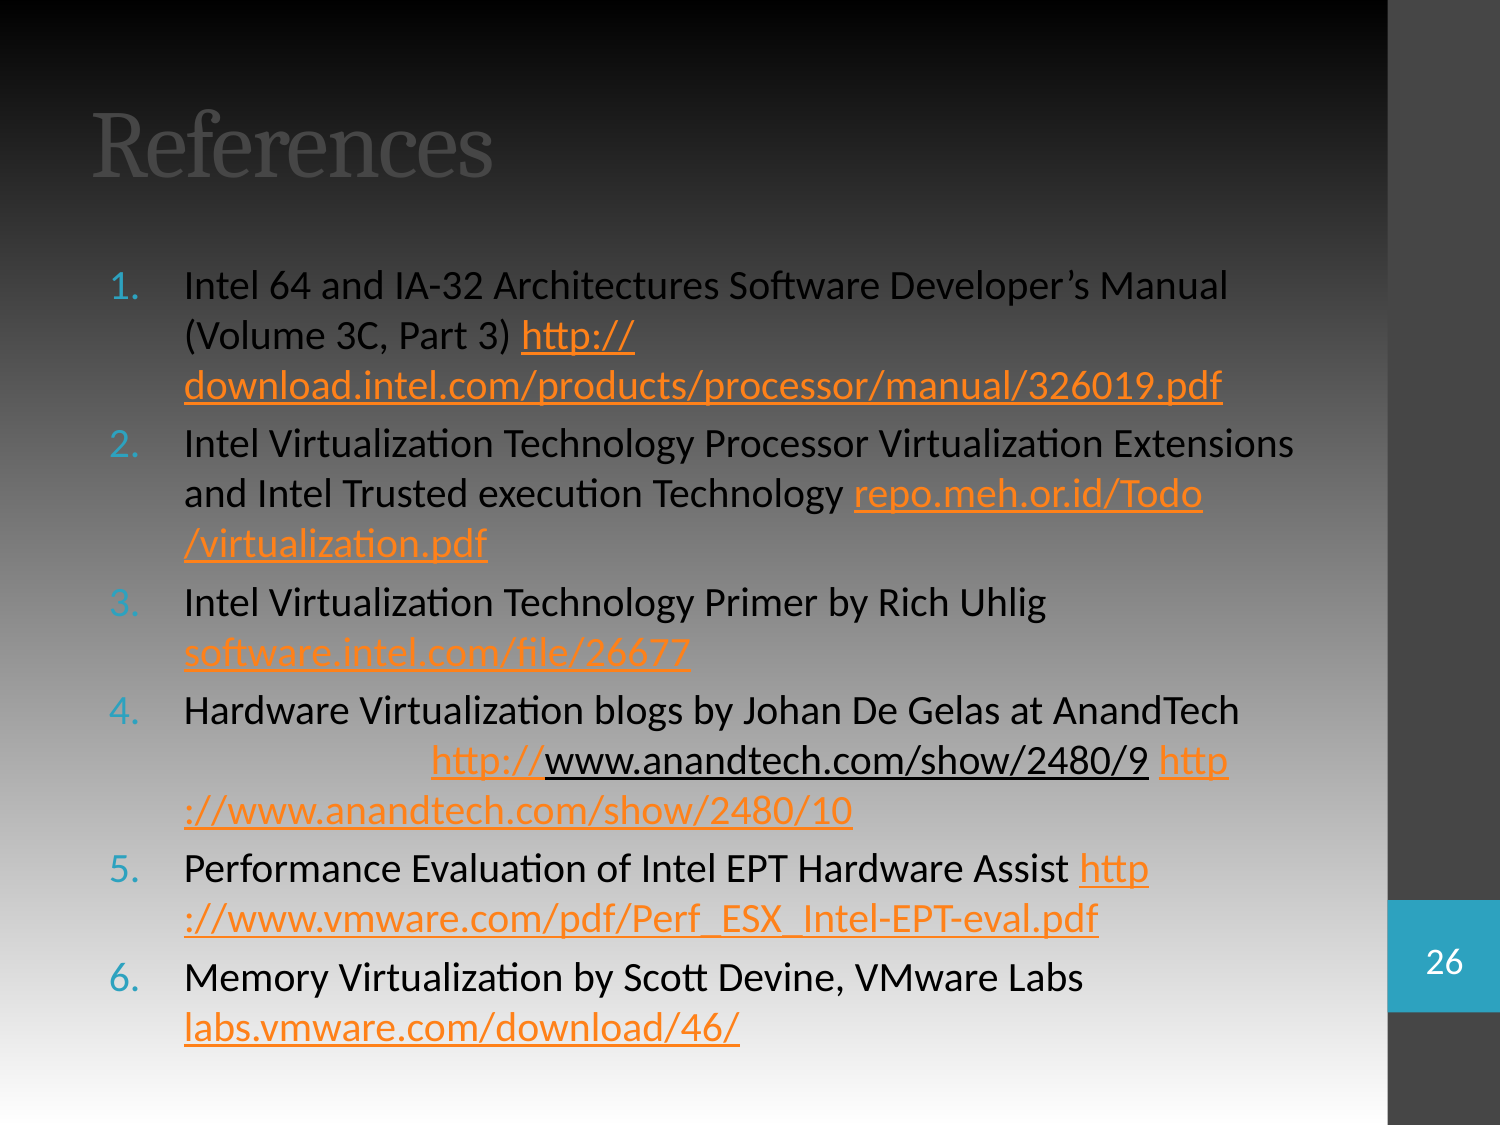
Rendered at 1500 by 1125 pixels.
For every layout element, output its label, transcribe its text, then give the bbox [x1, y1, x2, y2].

title References [75, 45, 1325, 233]
list Intel 64 and IA-32 Architectures Software Developer’s Manual (Volume 3C, Part 3) http://download.intel.com/products/processor/manual/326019.pdf Intel Virtualization Technology Processor Virtualization Extensions and Intel Trusted execution Technology repo.meh.or.id/Todo/virtualization.pdf Intel Virtualization Technology Primer by Rich Uhlig software.intel.com/file/26677 Hardware Virtualization blogs by Johan De Gelas at AnandTech http://www.anandtech.com/show/2480/9 http://www.anandtech.com/show/2480/10 Performance Evaluation of Intel EPT Hardware Assist http://www.vmware.com/pdf/Perf_ESX_Intel-EPT-eval.pdf Memory Virtualization by Scott Devine, VMware Labs labs.vmware.com/download/46/‎ [75, 249, 1325, 1088]
slide_number <numéro> [1399, 926, 1490, 992]
